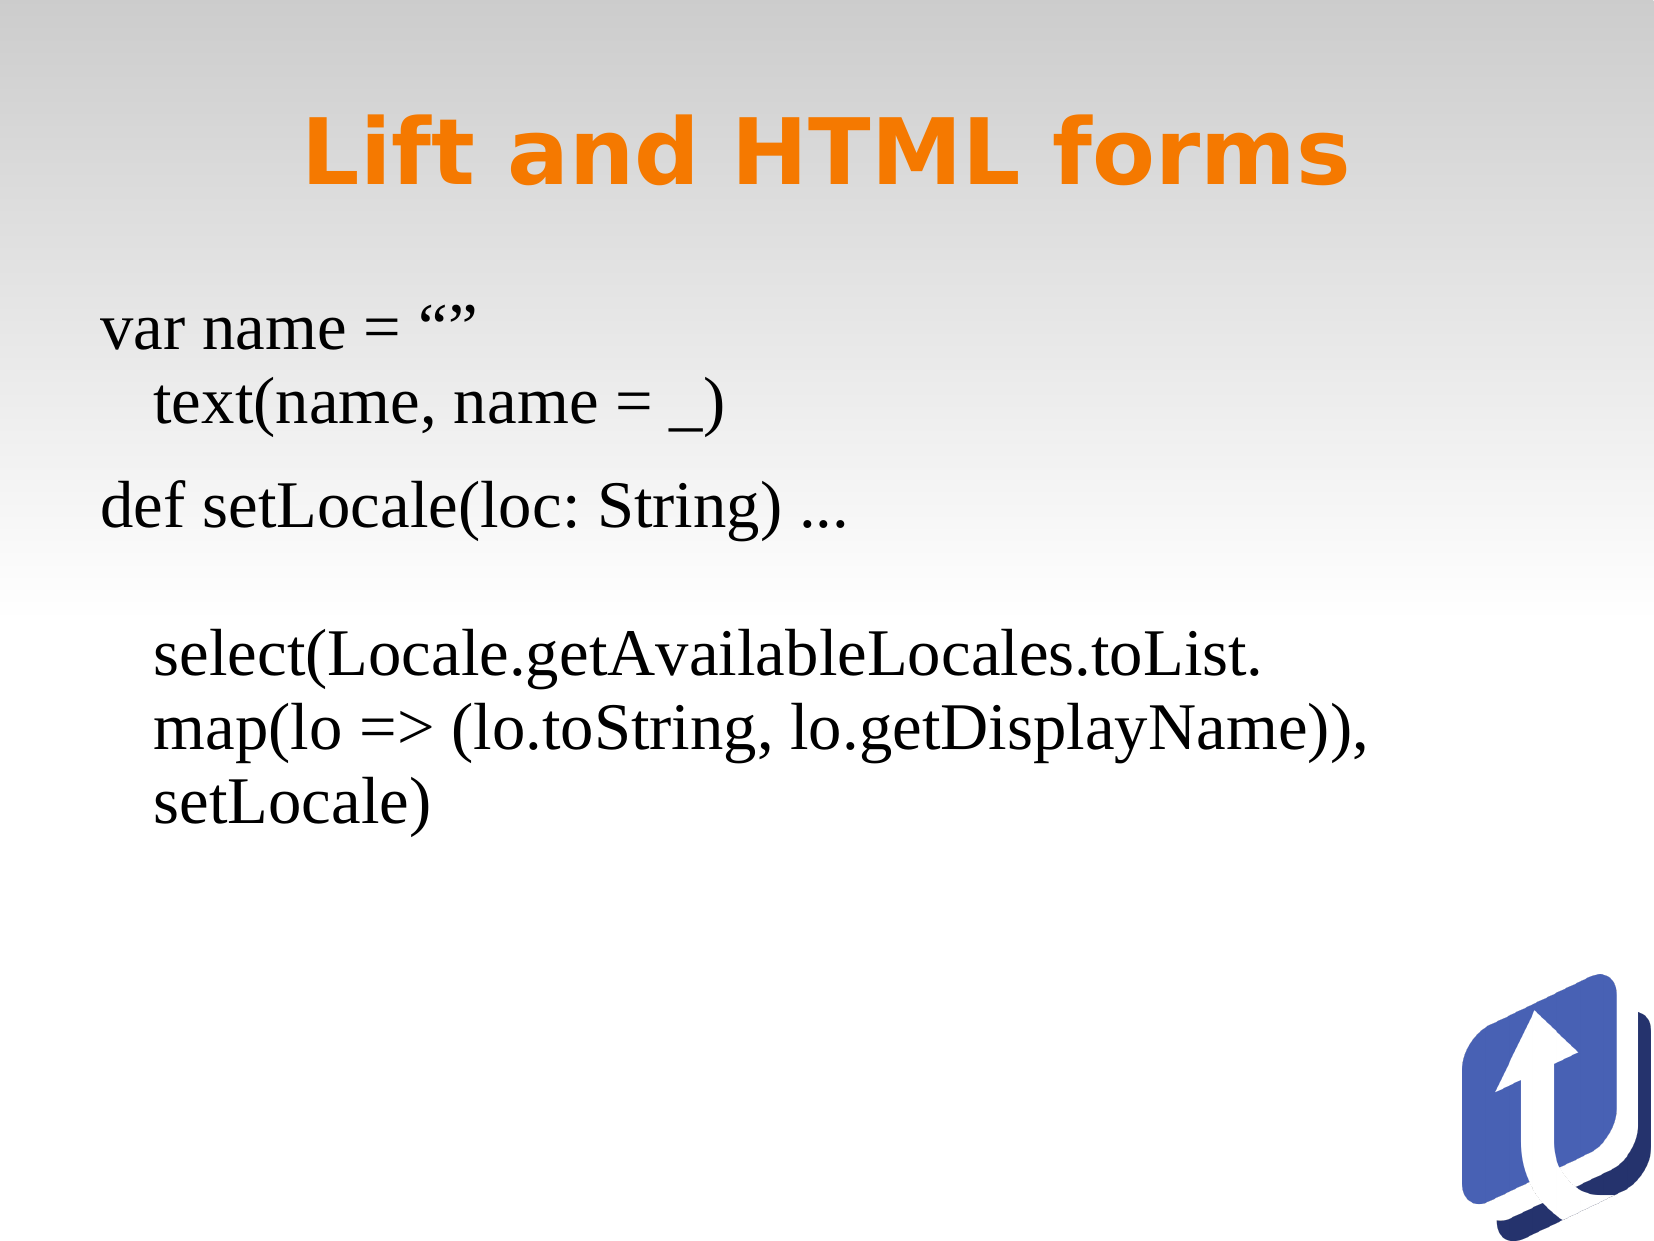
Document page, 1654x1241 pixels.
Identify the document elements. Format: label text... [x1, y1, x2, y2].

picture [1462, 974, 1651, 1241]
list var name = “” text(name, name = _) def setLocale(loc: String) ... select(Locale.getAvailableLocales.toList. map(lo => (lo.toString, lo.getDisplayName)), setLocale) [82, 290, 1571, 1094]
title Lift and HTML forms [82, 56, 1571, 250]
